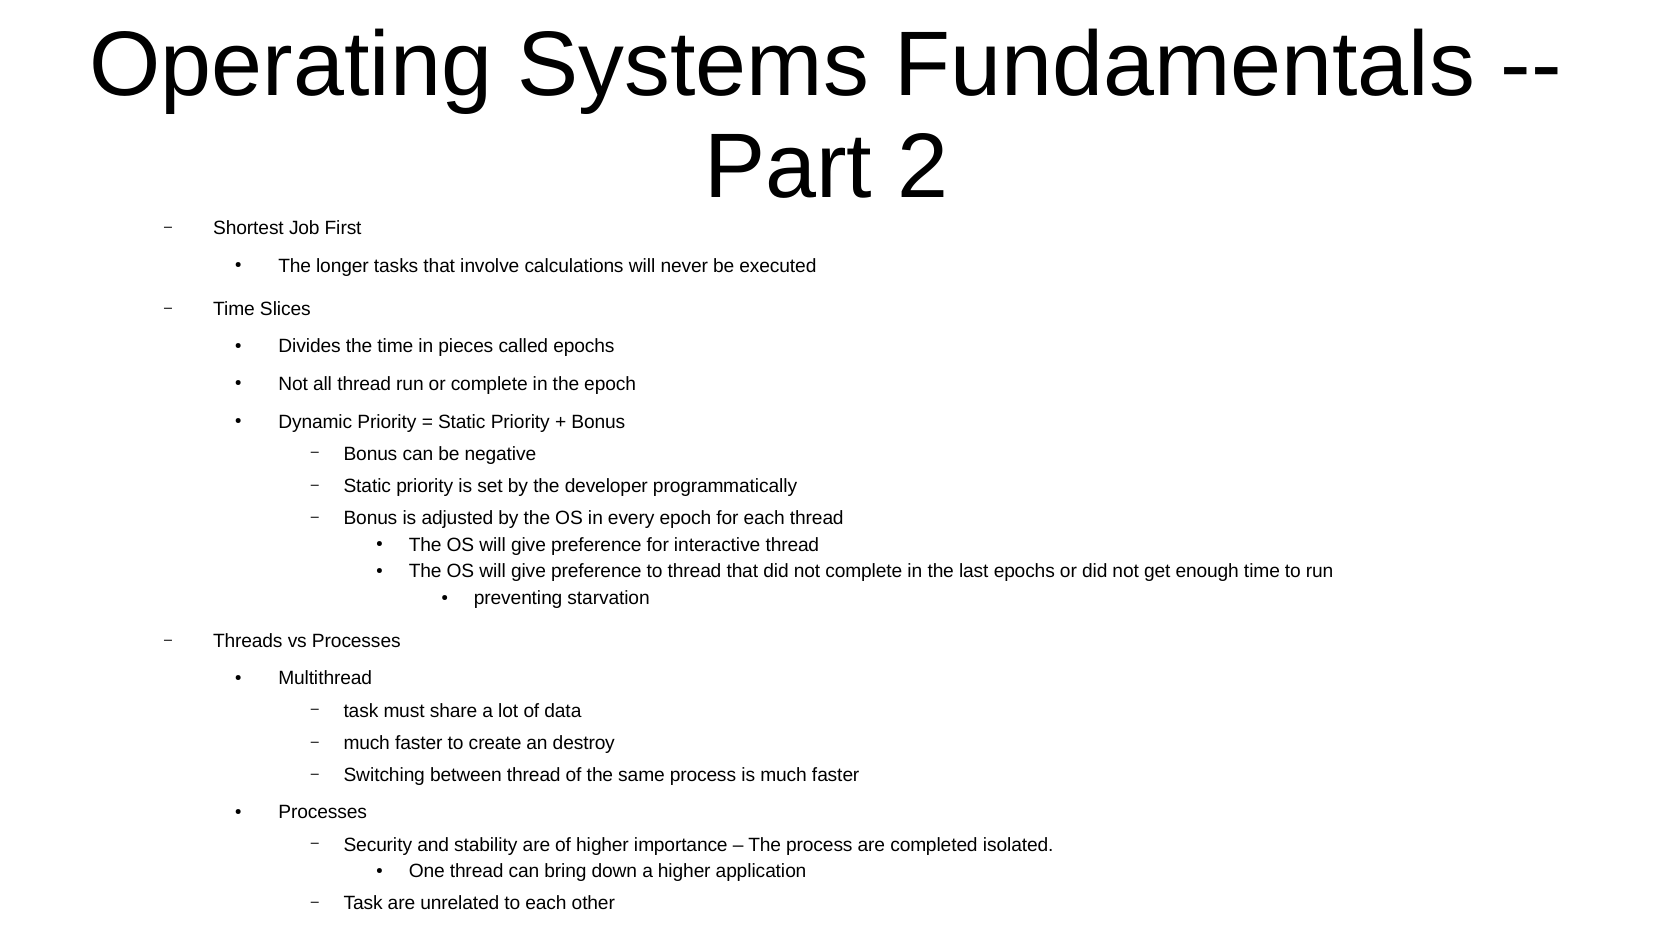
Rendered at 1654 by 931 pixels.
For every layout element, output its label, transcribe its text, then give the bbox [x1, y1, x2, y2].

list Shortest Job First The longer tasks that involve calculations will never be executed Time Slices Divides the time in pieces called epochs Not all thread run or complete in the epoch Dynamic Priority = Static Priority + Bonus Bonus can be negative Static priority is set by the developer programmatically Bonus is adjusted by the OS in every epoch for each thread The OS will give preference for interactive thread The OS will give preference to thread that did not complete in the last epochs or did not get enough time to run preventing starvation Threads vs Processes Multithread task must share a lot of data much faster to create an destroy Switching between thread of the same process is much faster Processes Security and stability are of higher importance – The process are completed isolated. One thread can bring down a higher application Task are unrelated to each other [82, 217, 1636, 916]
title Operating Systems Fundamentals --Part 2 [82, 12, 1571, 217]
